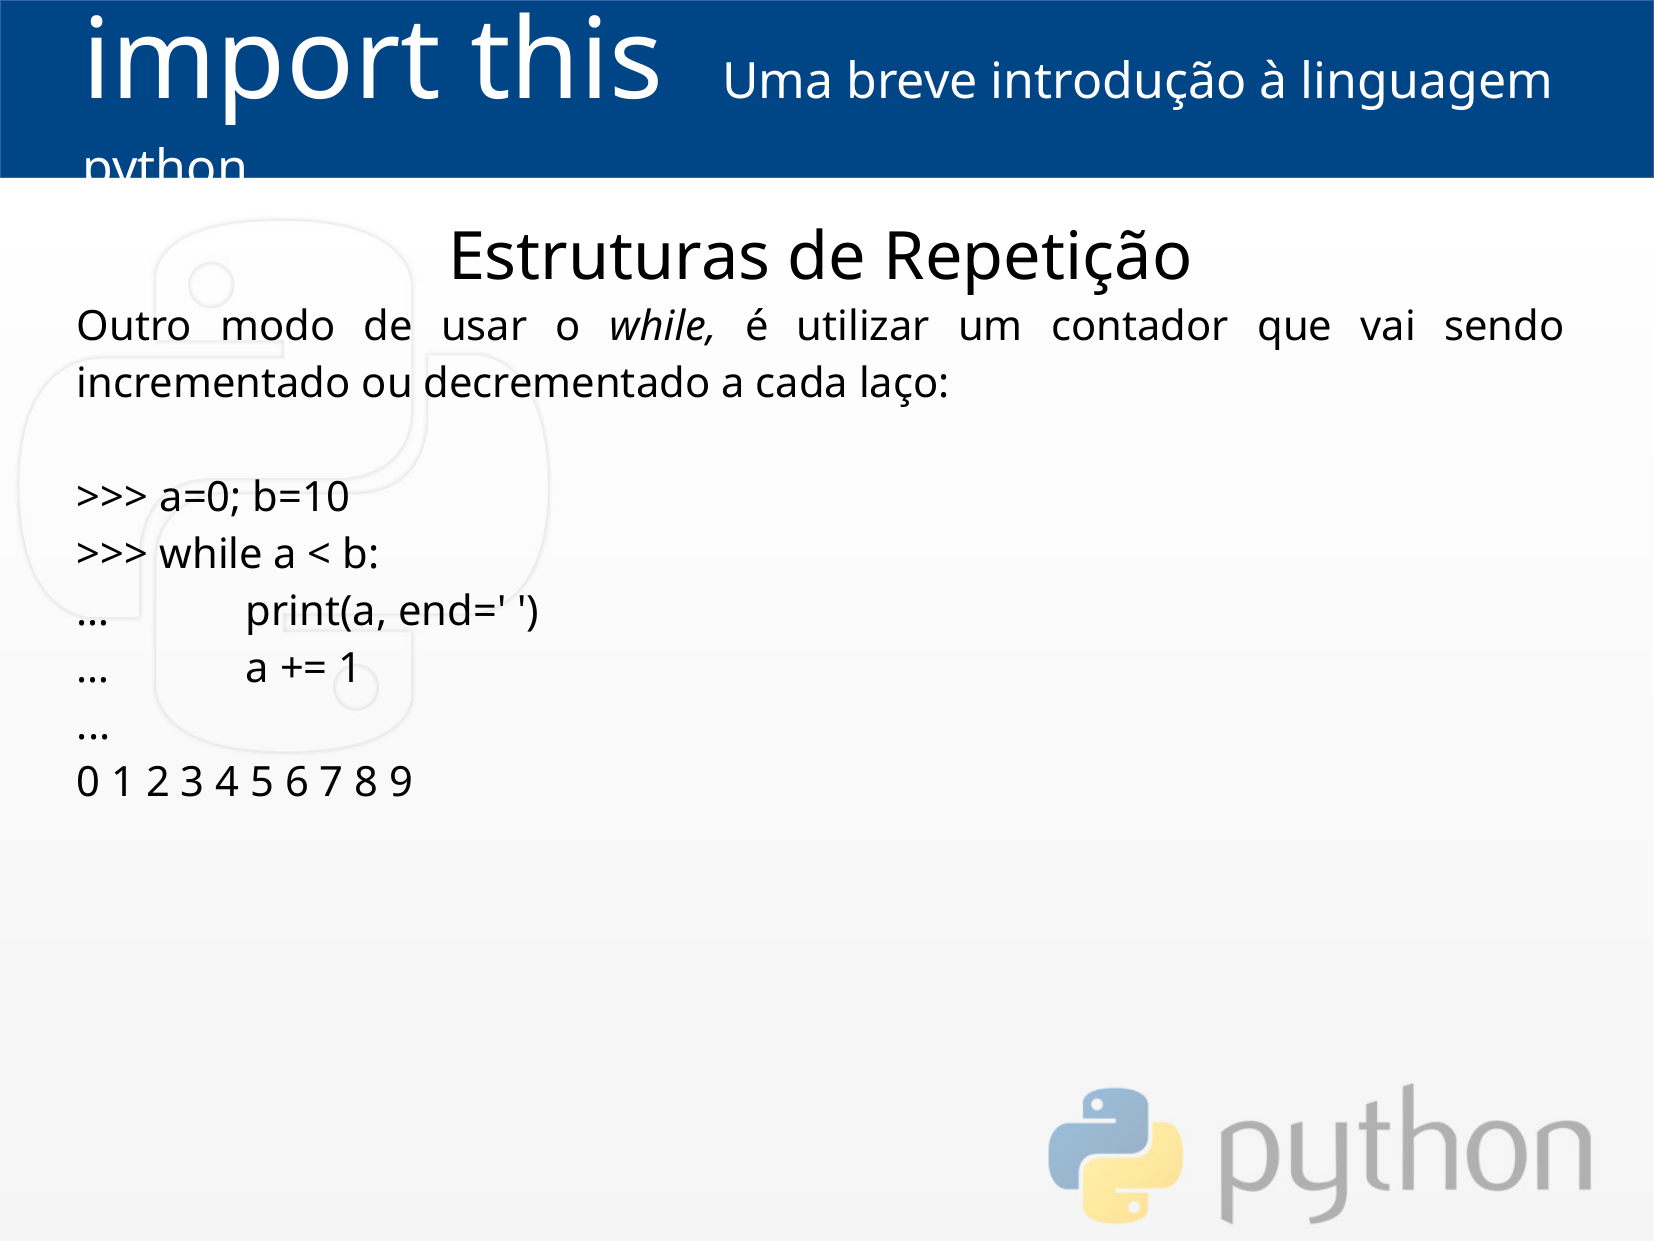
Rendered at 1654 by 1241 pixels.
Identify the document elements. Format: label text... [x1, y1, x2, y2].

subtitle Outro modo de usar o while, é utilizar um contador que vai sendo incrementado ou decrementado a cada laço: >>> a=0; b=10 >>> while a < b: … print(a, end=' ') … a += 1 ... 0 1 2 3 4 5 6 7 8 9 [76, 295, 1565, 1151]
text_box Estruturas de Repetição [106, 200, 1536, 296]
text_box [0, 0, 1654, 178]
picture [0, 200, 1654, 1241]
title import this Uma breve introdução à linguagem python [82, 1, 1571, 178]
